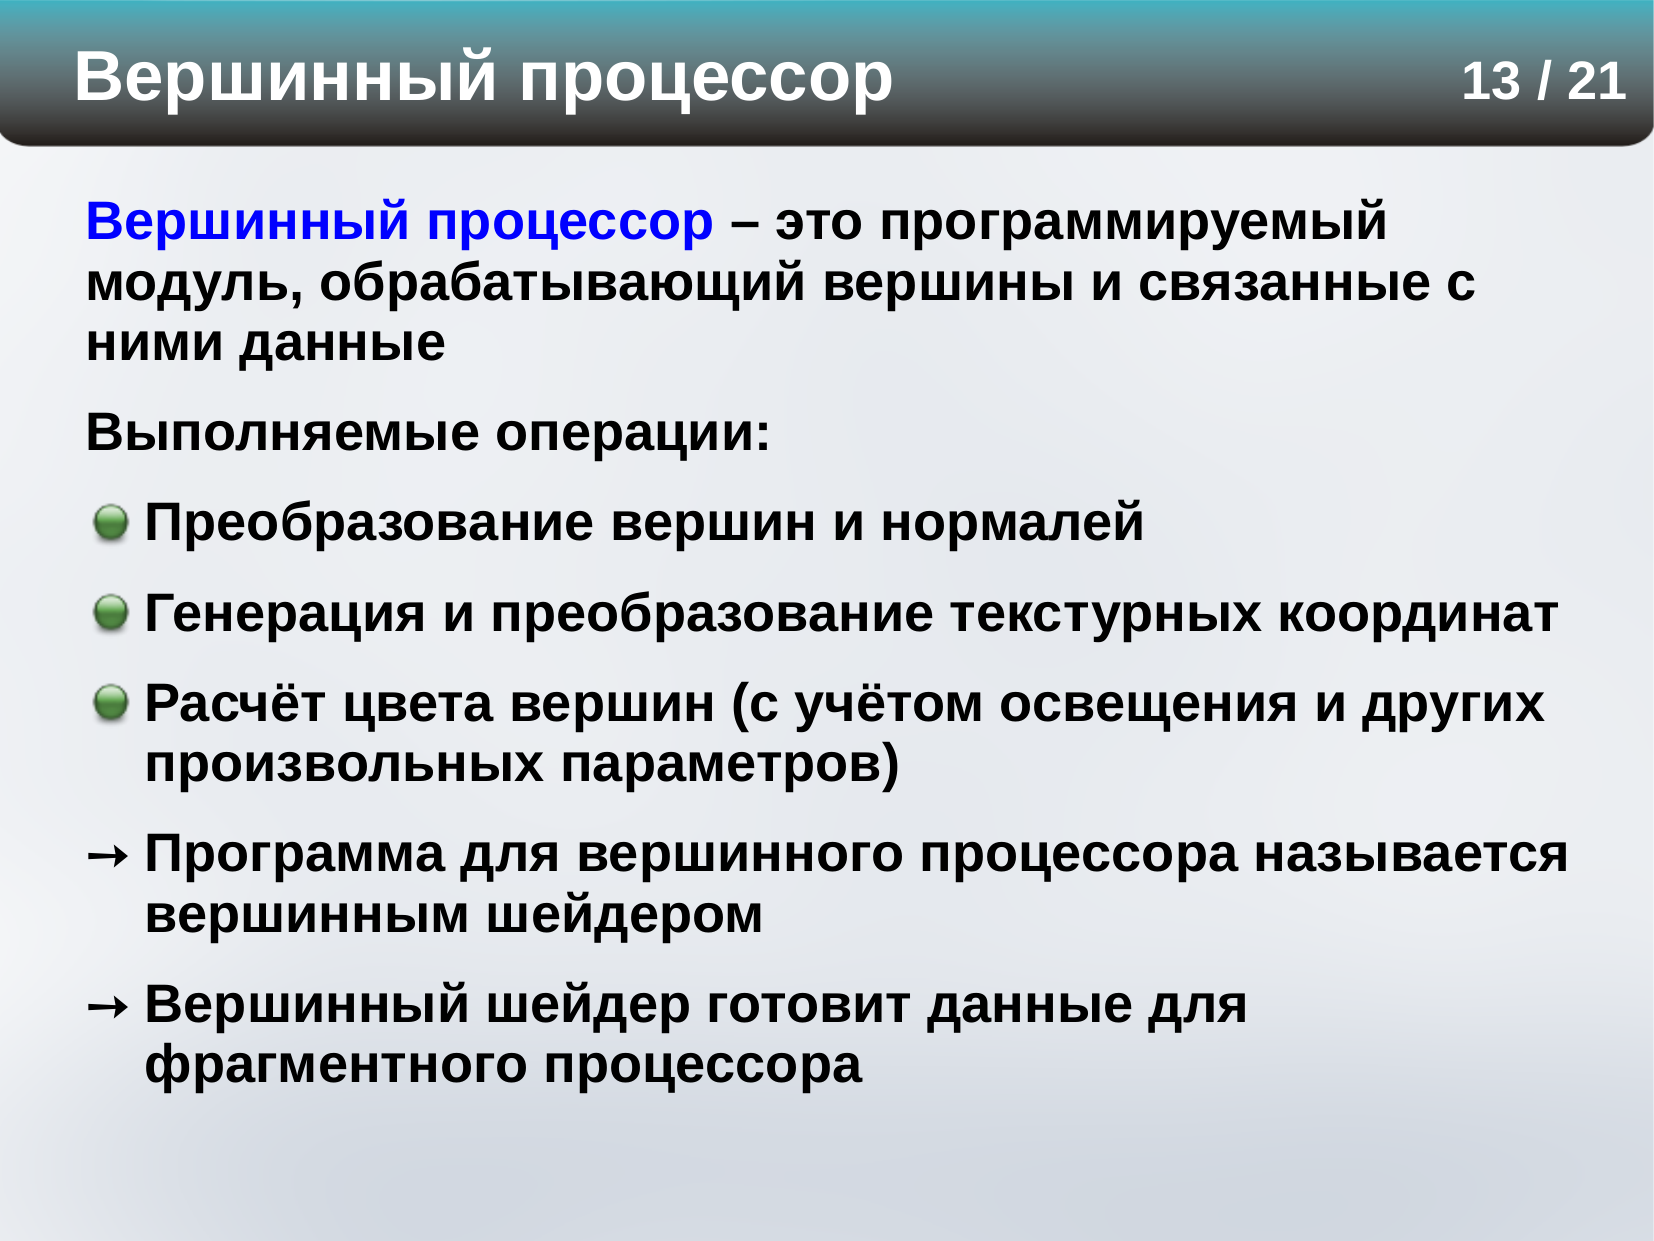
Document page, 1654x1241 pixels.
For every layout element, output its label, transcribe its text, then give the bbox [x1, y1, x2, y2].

picture [0, 0, 1654, 1241]
text_box Вершинный процессор – это программируемый модуль, обрабатывающий вершины и связанные с ними данные Выполняемые операции: Преобразование вершин и нормалей Генерация и преобразование текстурных координат Расчёт цвета вершин (с учётом освещения и других произвольных параметров) Программа для вершинного процессора называется вершинным шейдером Вершинный шейдер готовит данные для фрагментного процессора [70, 183, 1595, 1102]
text_box Вершинный процессор [59, 29, 1418, 124]
text_box <номер> / 21 [1446, 42, 1654, 119]
